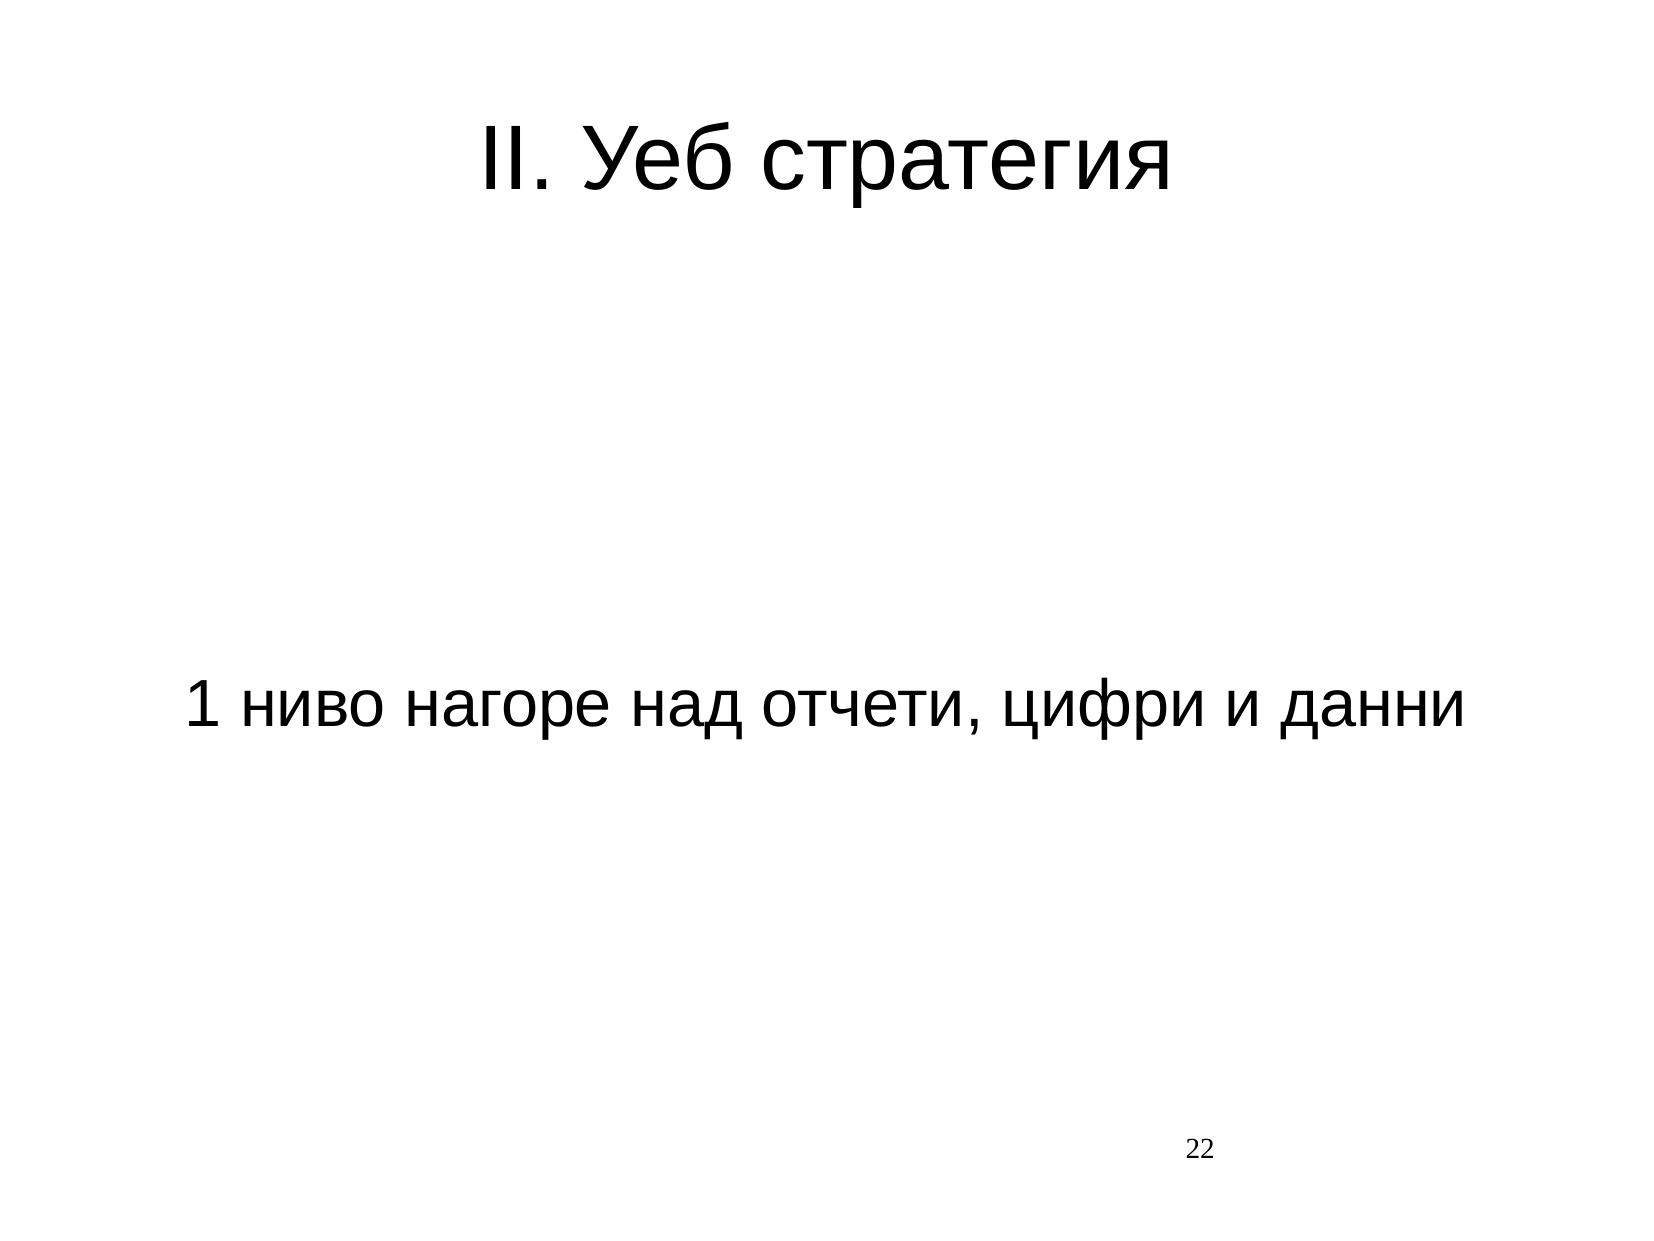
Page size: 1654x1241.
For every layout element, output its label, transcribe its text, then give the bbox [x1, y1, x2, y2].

title II. Уеб стратегия [82, 49, 1571, 257]
subtitle 1 ниво нагоре над отчети, цифри и данни [82, 290, 1571, 1109]
text_box [1185, 1129, 1571, 1216]
